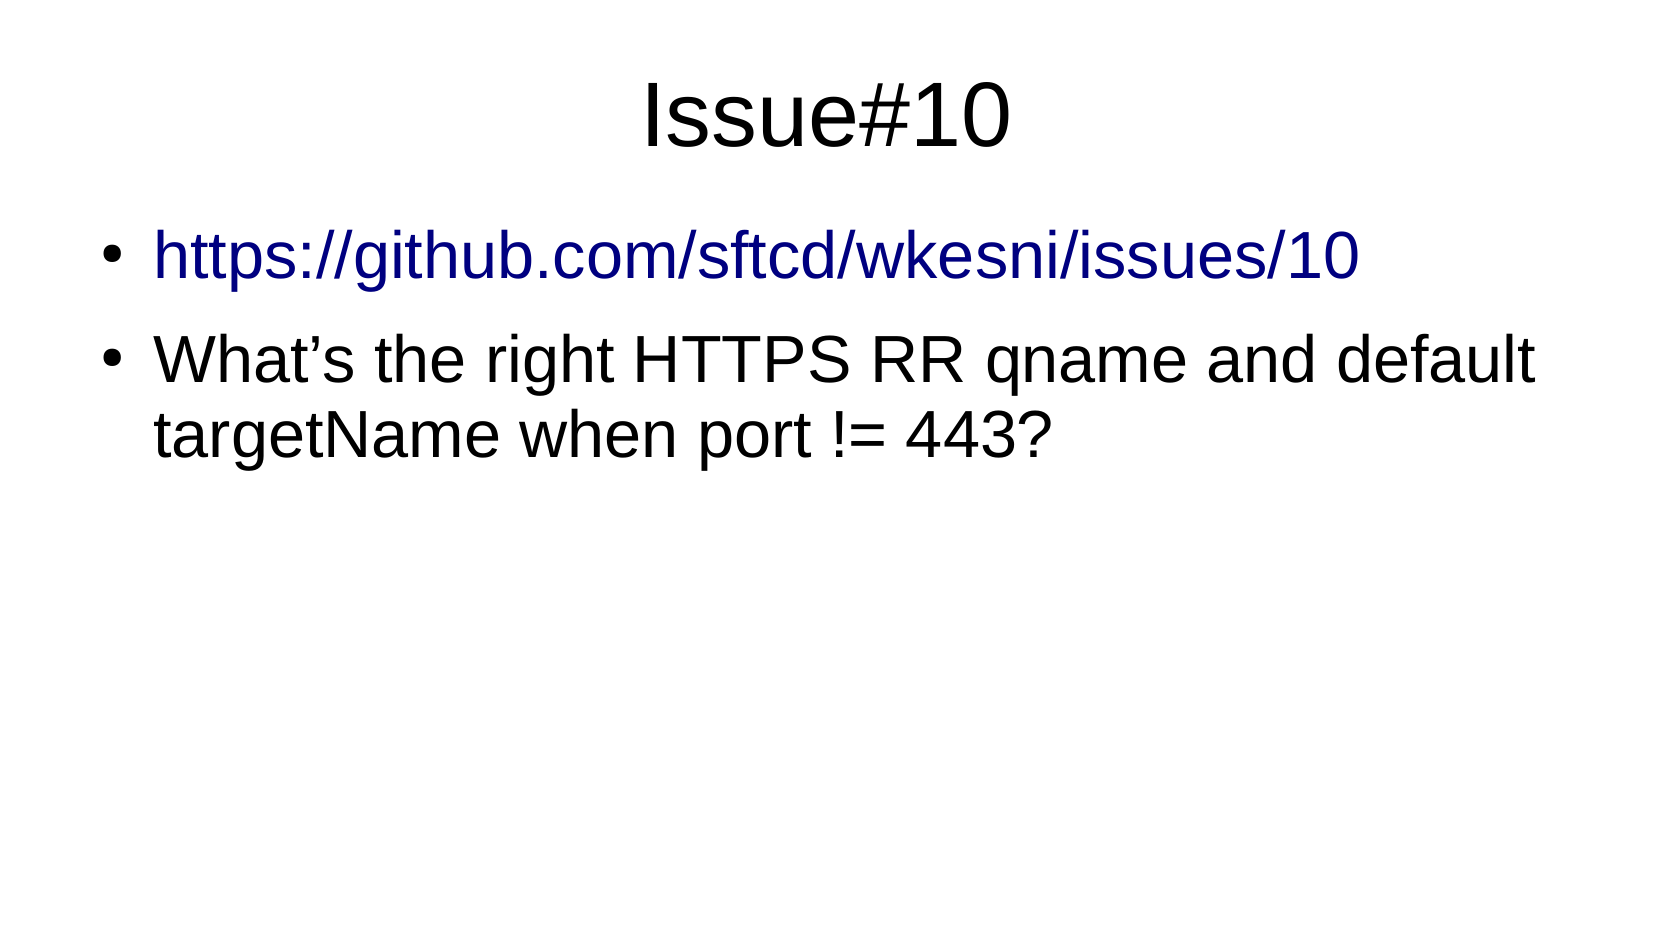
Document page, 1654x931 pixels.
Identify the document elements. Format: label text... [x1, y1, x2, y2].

title Issue#10 [82, 37, 1571, 193]
list https://github.com/sftcd/wkesni/issues/10 What’s the right HTTPS RR qname and default targetName when port != 443? [82, 217, 1571, 758]
